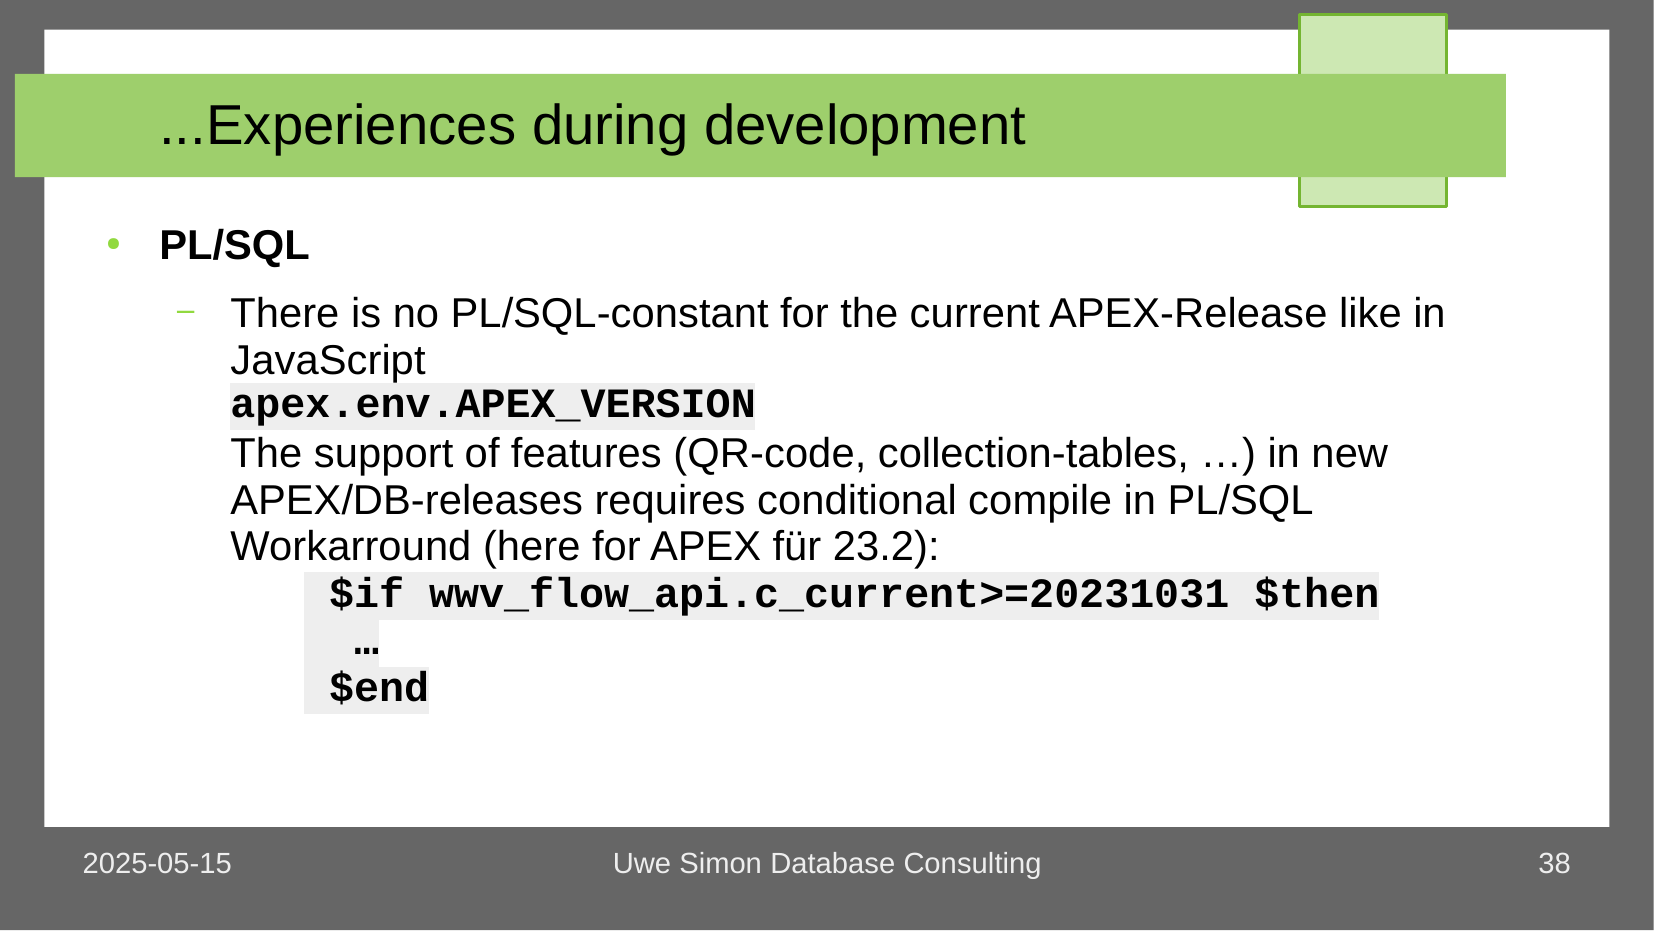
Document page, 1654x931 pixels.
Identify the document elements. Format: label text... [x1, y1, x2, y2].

title ...Experiences during development [88, 73, 1506, 178]
list PL/SQL There is no PL/SQL-constant for the current APEX-Release like in JavaScript apex.env.APEX_VERSION The support of features (QR-code, collection-tables, …) in new APEX/DB-releases requires conditional compile in PL/SQL Workarround (here for APEX für 23.2): $if wwv_flow_api.c_current>=20231031 $then … $end [88, 221, 1565, 813]
